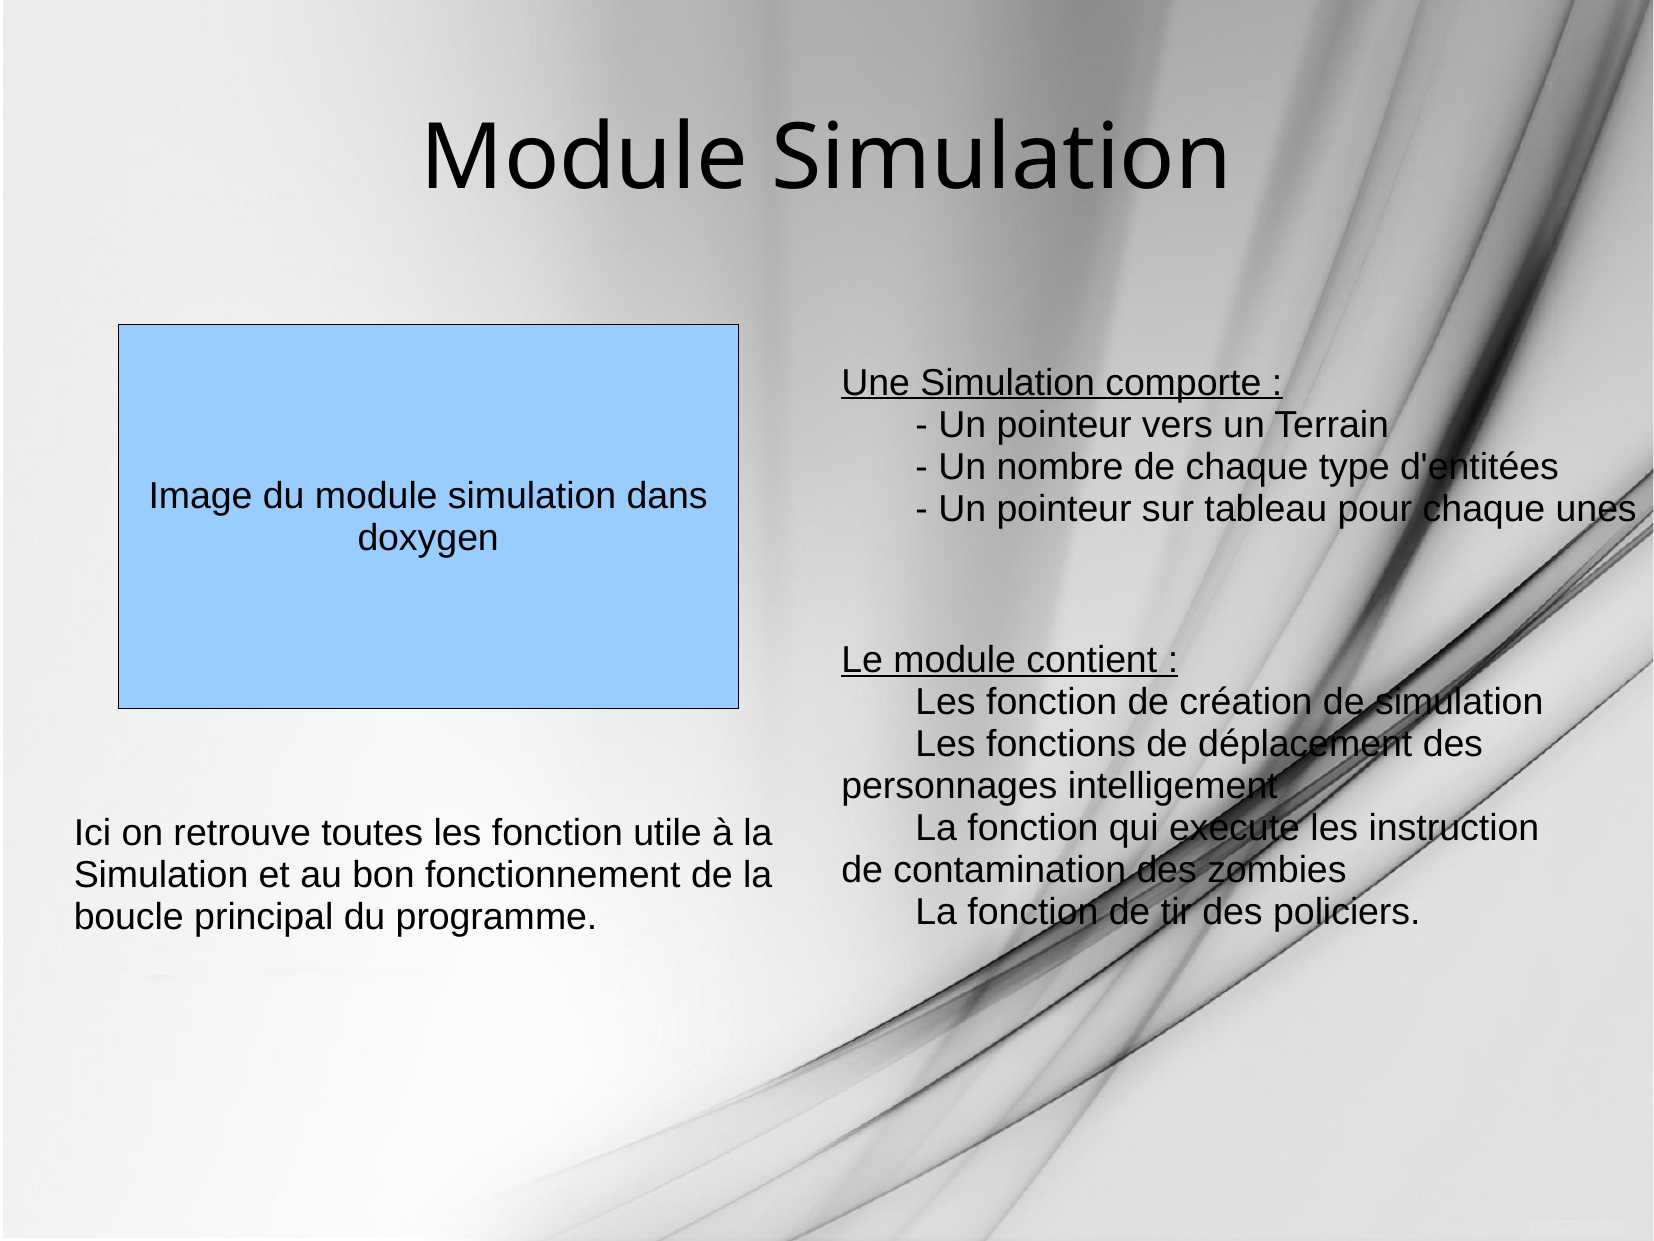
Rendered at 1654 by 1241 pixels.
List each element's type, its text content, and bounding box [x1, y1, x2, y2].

text_box Le module contient : Les fonction de création de simulation Les fonctions de déplacement des personnages intelligement La fonction qui execute les instruction de contamination des zombies La fonction de tir des policiers. [826, 631, 1654, 941]
text_box Image du module simulation dans doxygen [118, 324, 739, 709]
title Module Simulation [82, 49, 1571, 257]
text_box Une Simulation comporte : - Un pointeur vers un Terrain - Un nombre de chaque type d'entitées - Un pointeur sur tableau pour chaque unes [826, 353, 1652, 537]
text_box Ici on retrouve toutes les fonction utile à la Simulation et au bon fonctionnement de la boucle principal du programme. [59, 803, 799, 945]
picture [3, 0, 1654, 1241]
